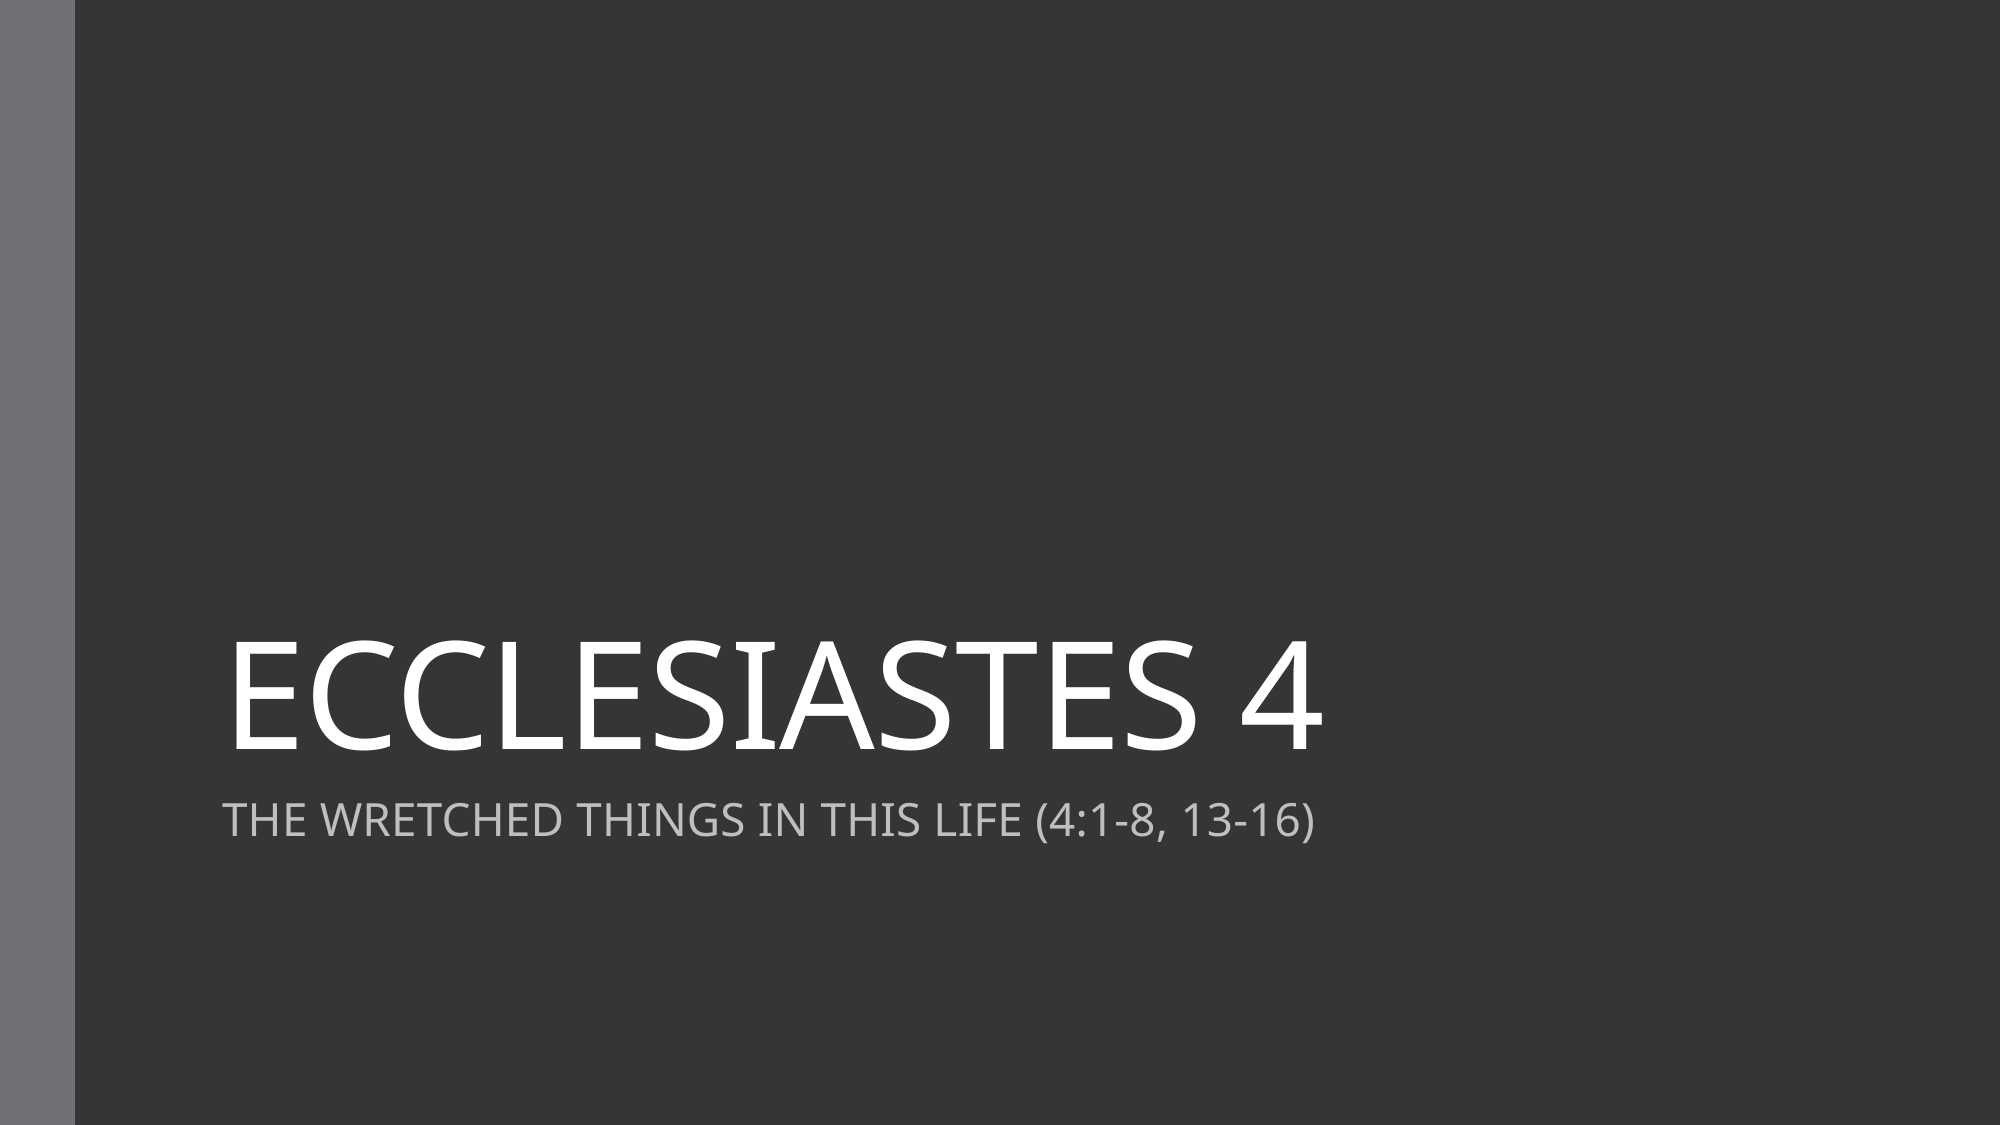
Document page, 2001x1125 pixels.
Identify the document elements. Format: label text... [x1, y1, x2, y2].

subtitle THE WRETCHED THINGS IN THIS LIFE (4:1-8, 13-16) [206, 787, 1752, 1066]
title ECCLESIASTES 4 [206, 124, 1752, 787]
